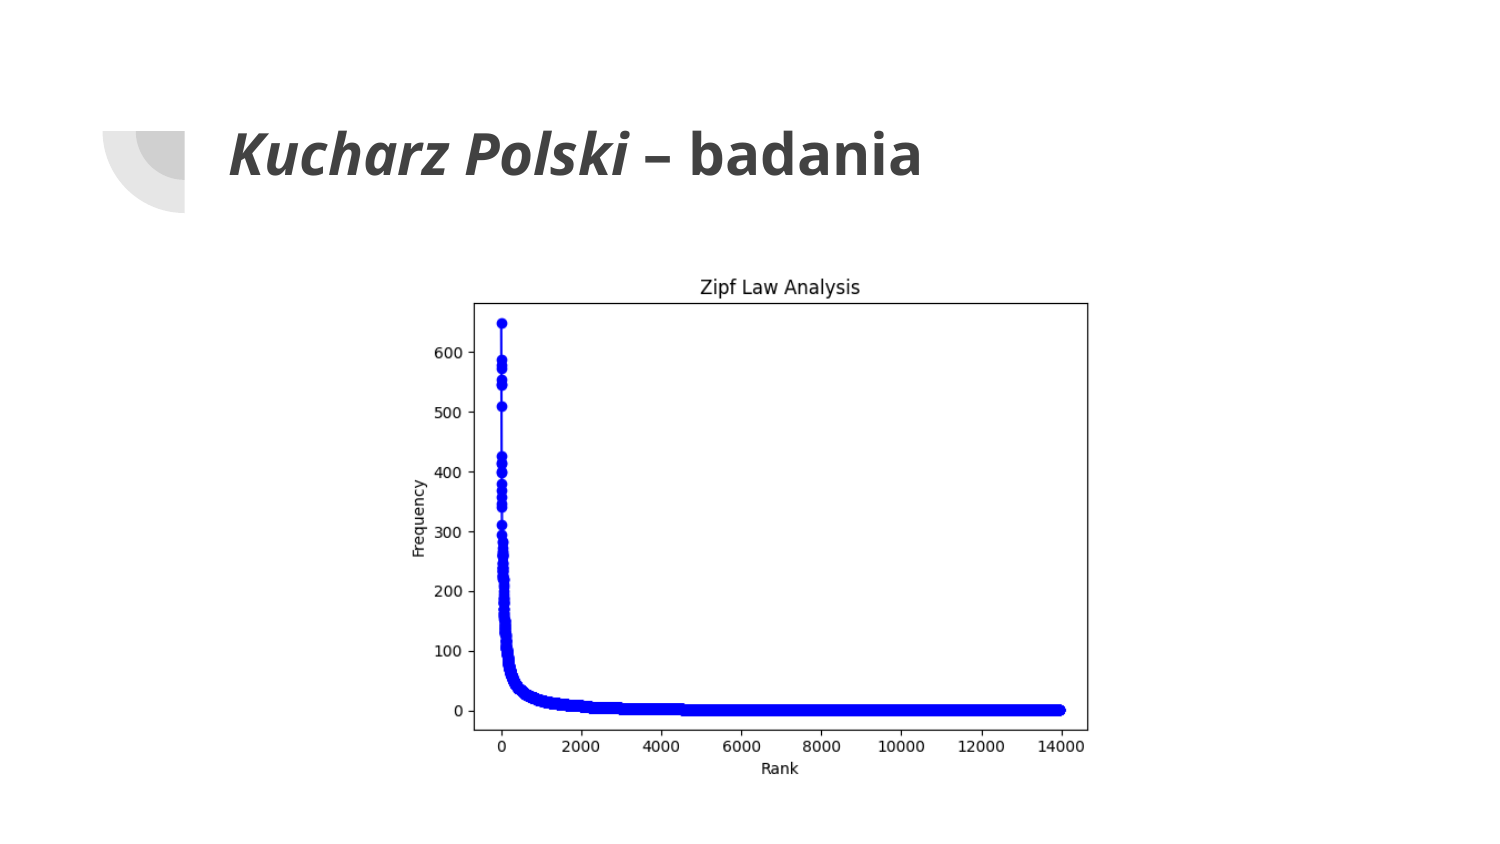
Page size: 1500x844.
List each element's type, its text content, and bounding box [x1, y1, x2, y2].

picture [395, 262, 1105, 794]
title Kucharz Polski – badania [213, 98, 1368, 263]
